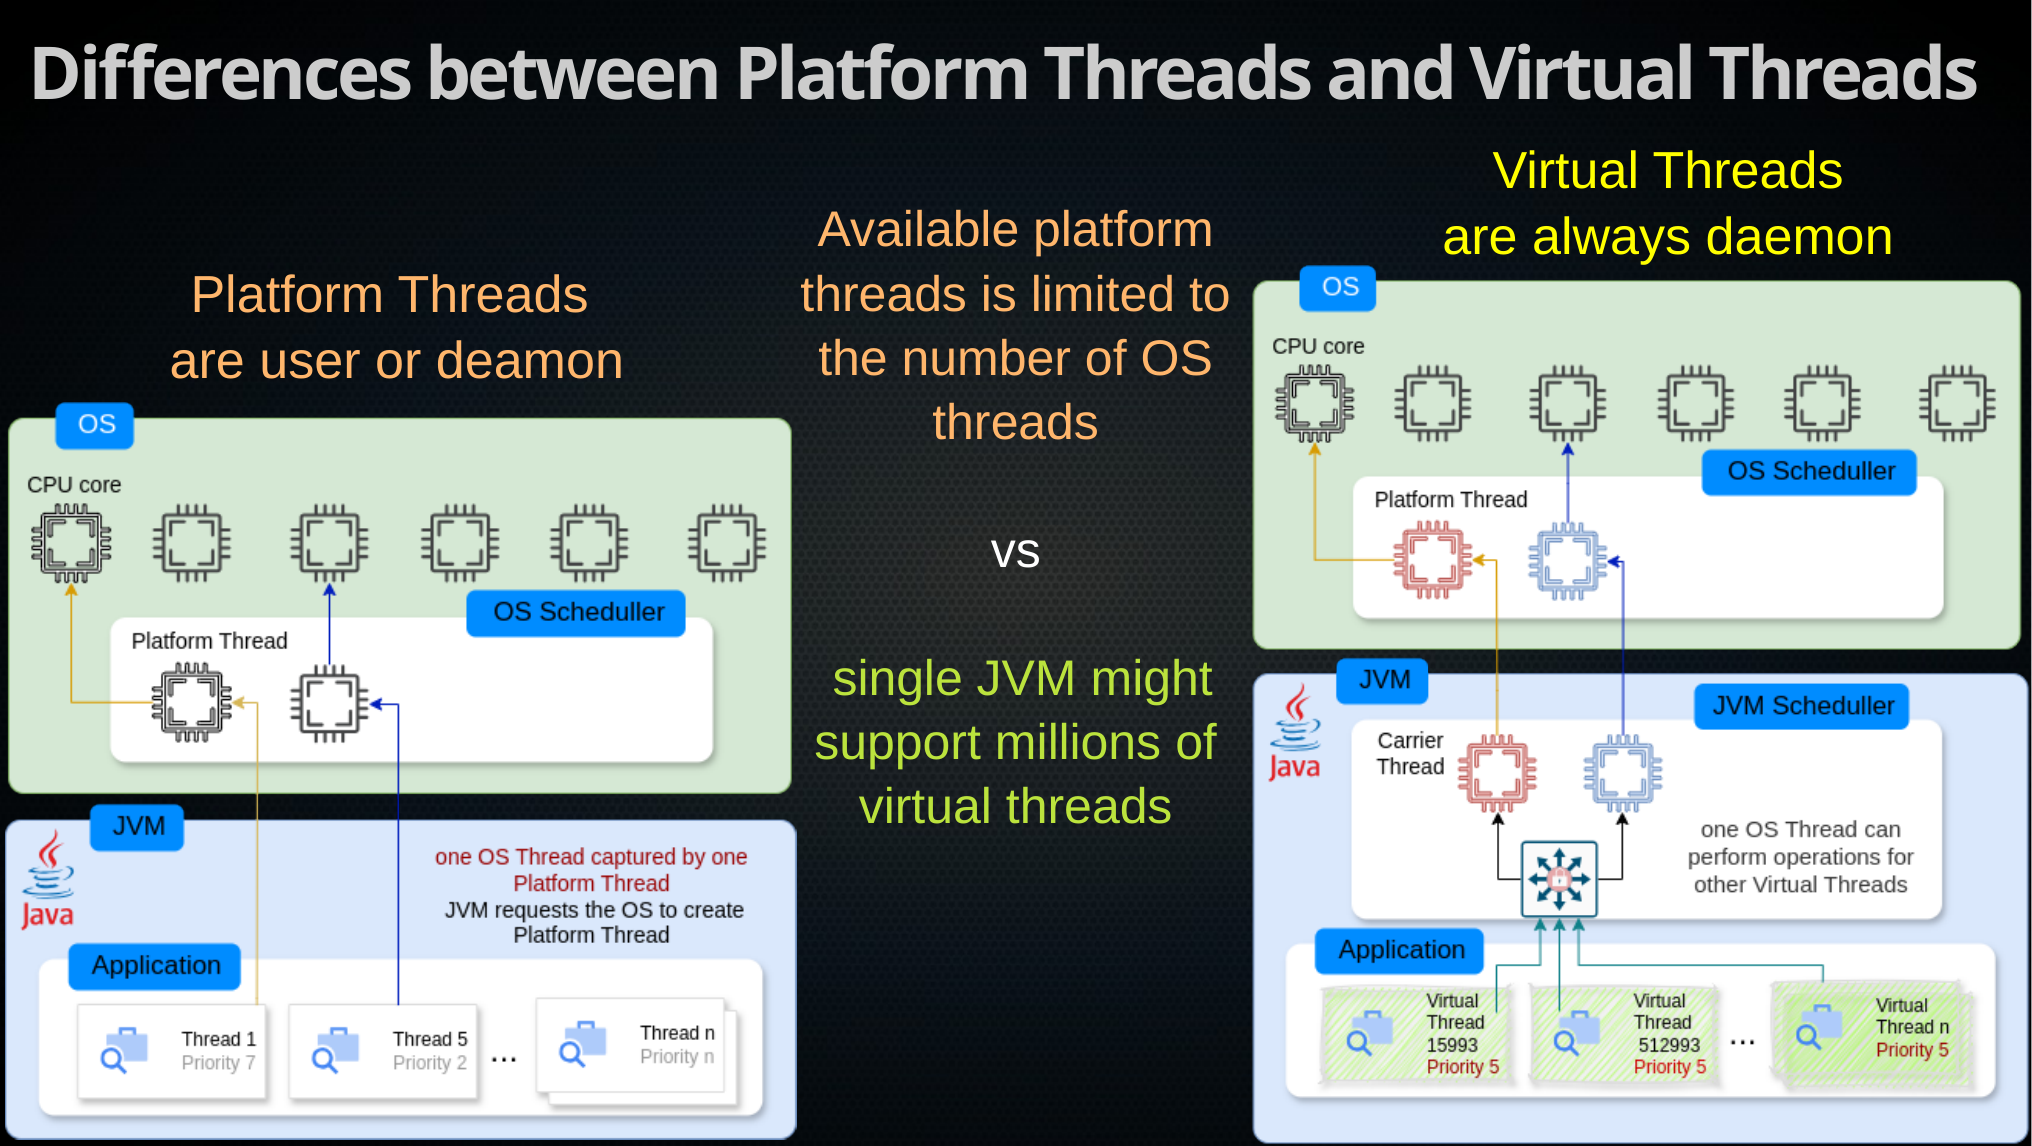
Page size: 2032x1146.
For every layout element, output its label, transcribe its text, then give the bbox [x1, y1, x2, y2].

title Virtual Threads are always daemon [1346, 99, 1991, 265]
title Platform Threads are user or deamon [88, 256, 691, 390]
picture [0, 0, 2032, 1146]
title Differences between Platform Threads and Virtual Threads [11, 17, 1997, 125]
title Available platform threads is limited to the number of OS threads vs single JVM might support millions of virtual threads [791, 171, 1241, 857]
